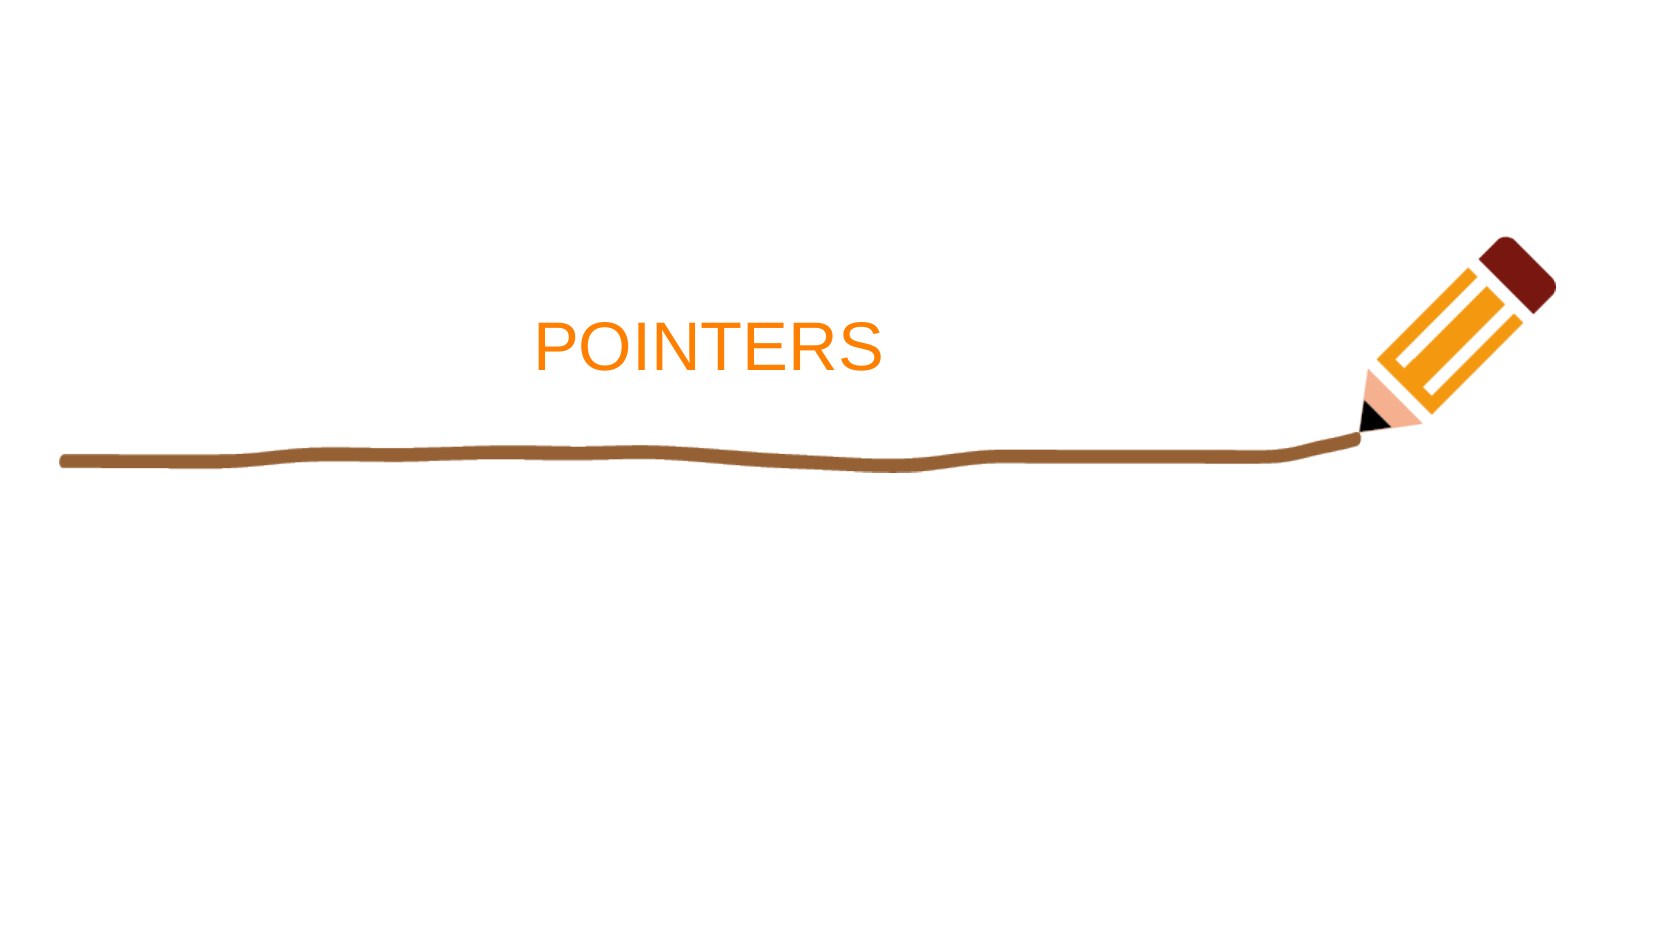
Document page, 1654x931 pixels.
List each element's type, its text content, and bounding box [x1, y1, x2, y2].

picture [59, 236, 1556, 473]
title POINTERS [88, 265, 1329, 429]
